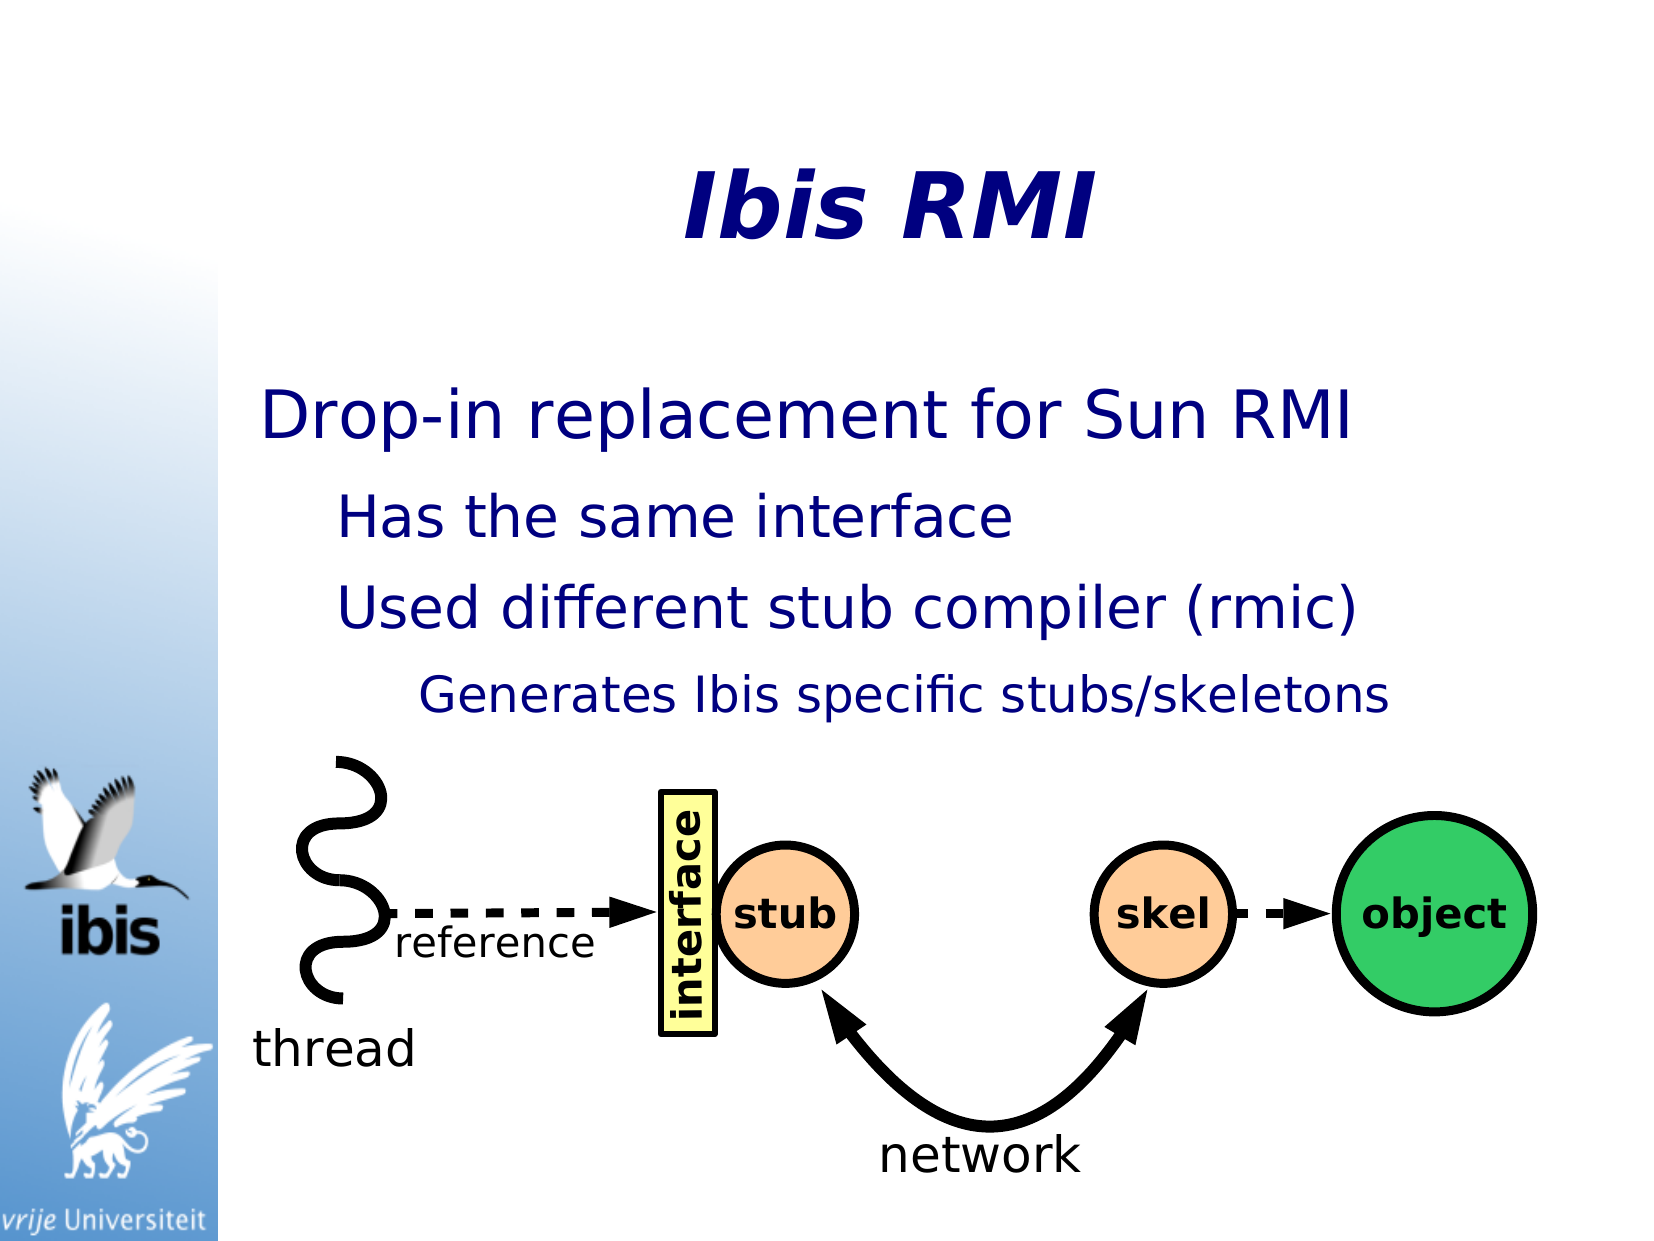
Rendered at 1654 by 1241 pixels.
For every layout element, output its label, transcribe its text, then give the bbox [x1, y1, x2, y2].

picture [0, 0, 218, 1241]
title Ibis RMI [248, 102, 1534, 310]
list Drop-in replacement for Sun RMI Has the same interface Used different stub compiler (rmic) Generates Ibis specific stubs/skeletons [241, 376, 1654, 1158]
text_box network [878, 1158, 1082, 1185]
